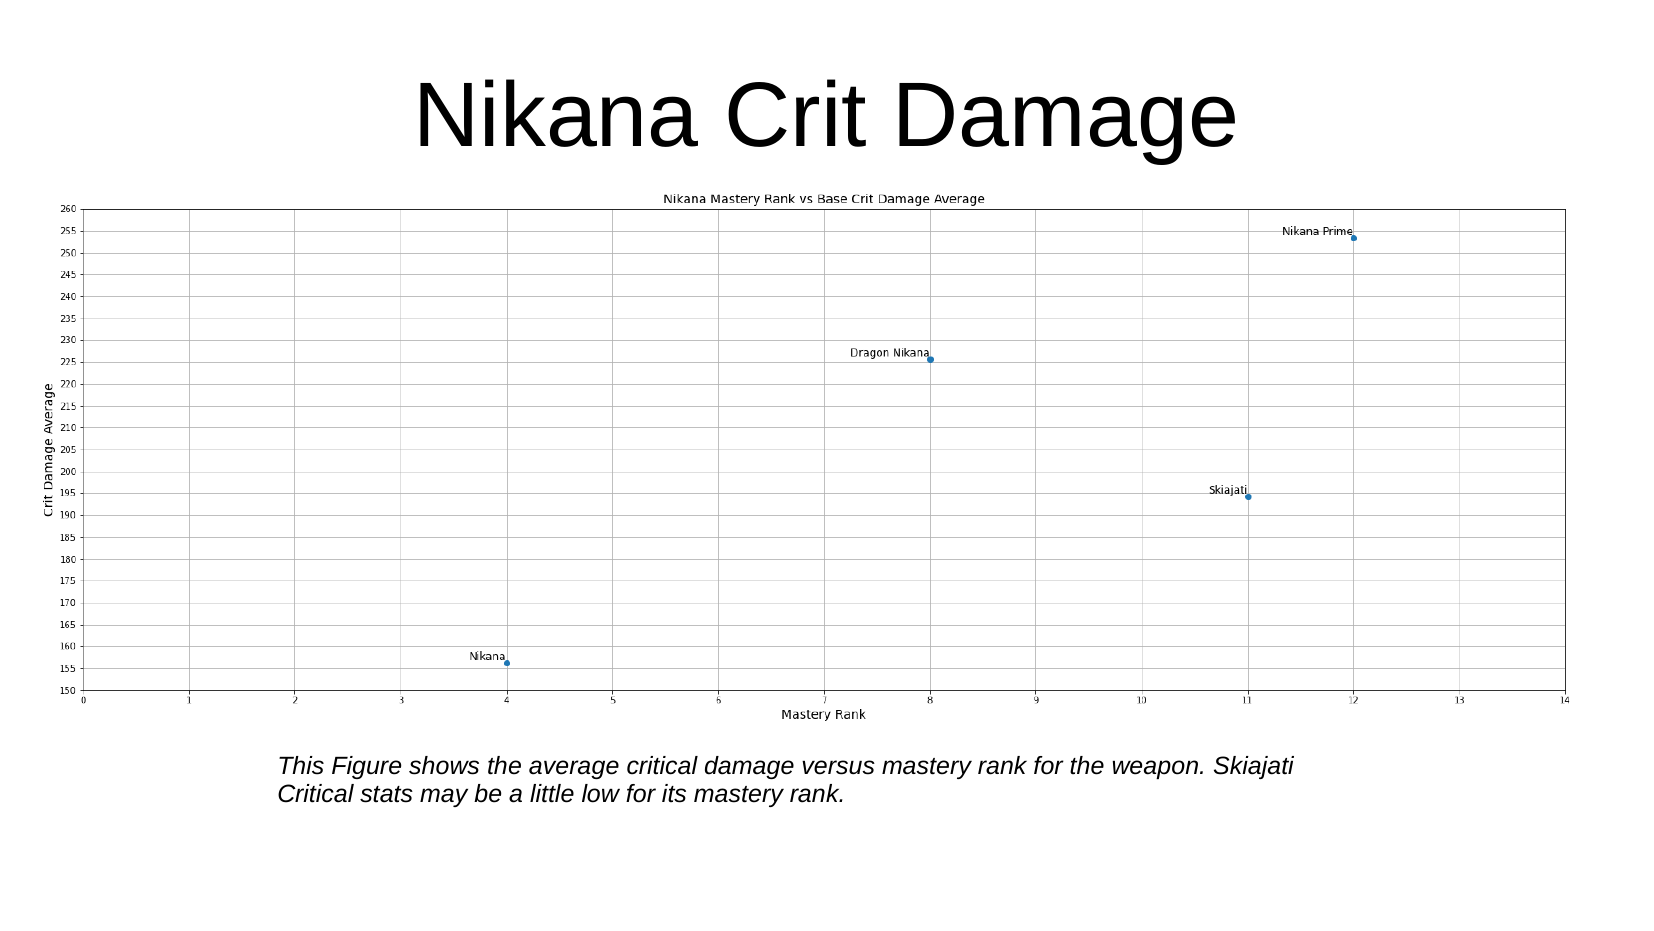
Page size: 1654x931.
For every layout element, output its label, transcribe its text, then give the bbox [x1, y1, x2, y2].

title Nikana Crit Damage [82, 37, 1571, 187]
picture [37, 187, 1576, 728]
text_box This Figure shows the average critical damage versus mastery rank for the weapon. Skiajati Critical stats may be a little low for its mastery rank. [262, 744, 1343, 863]
